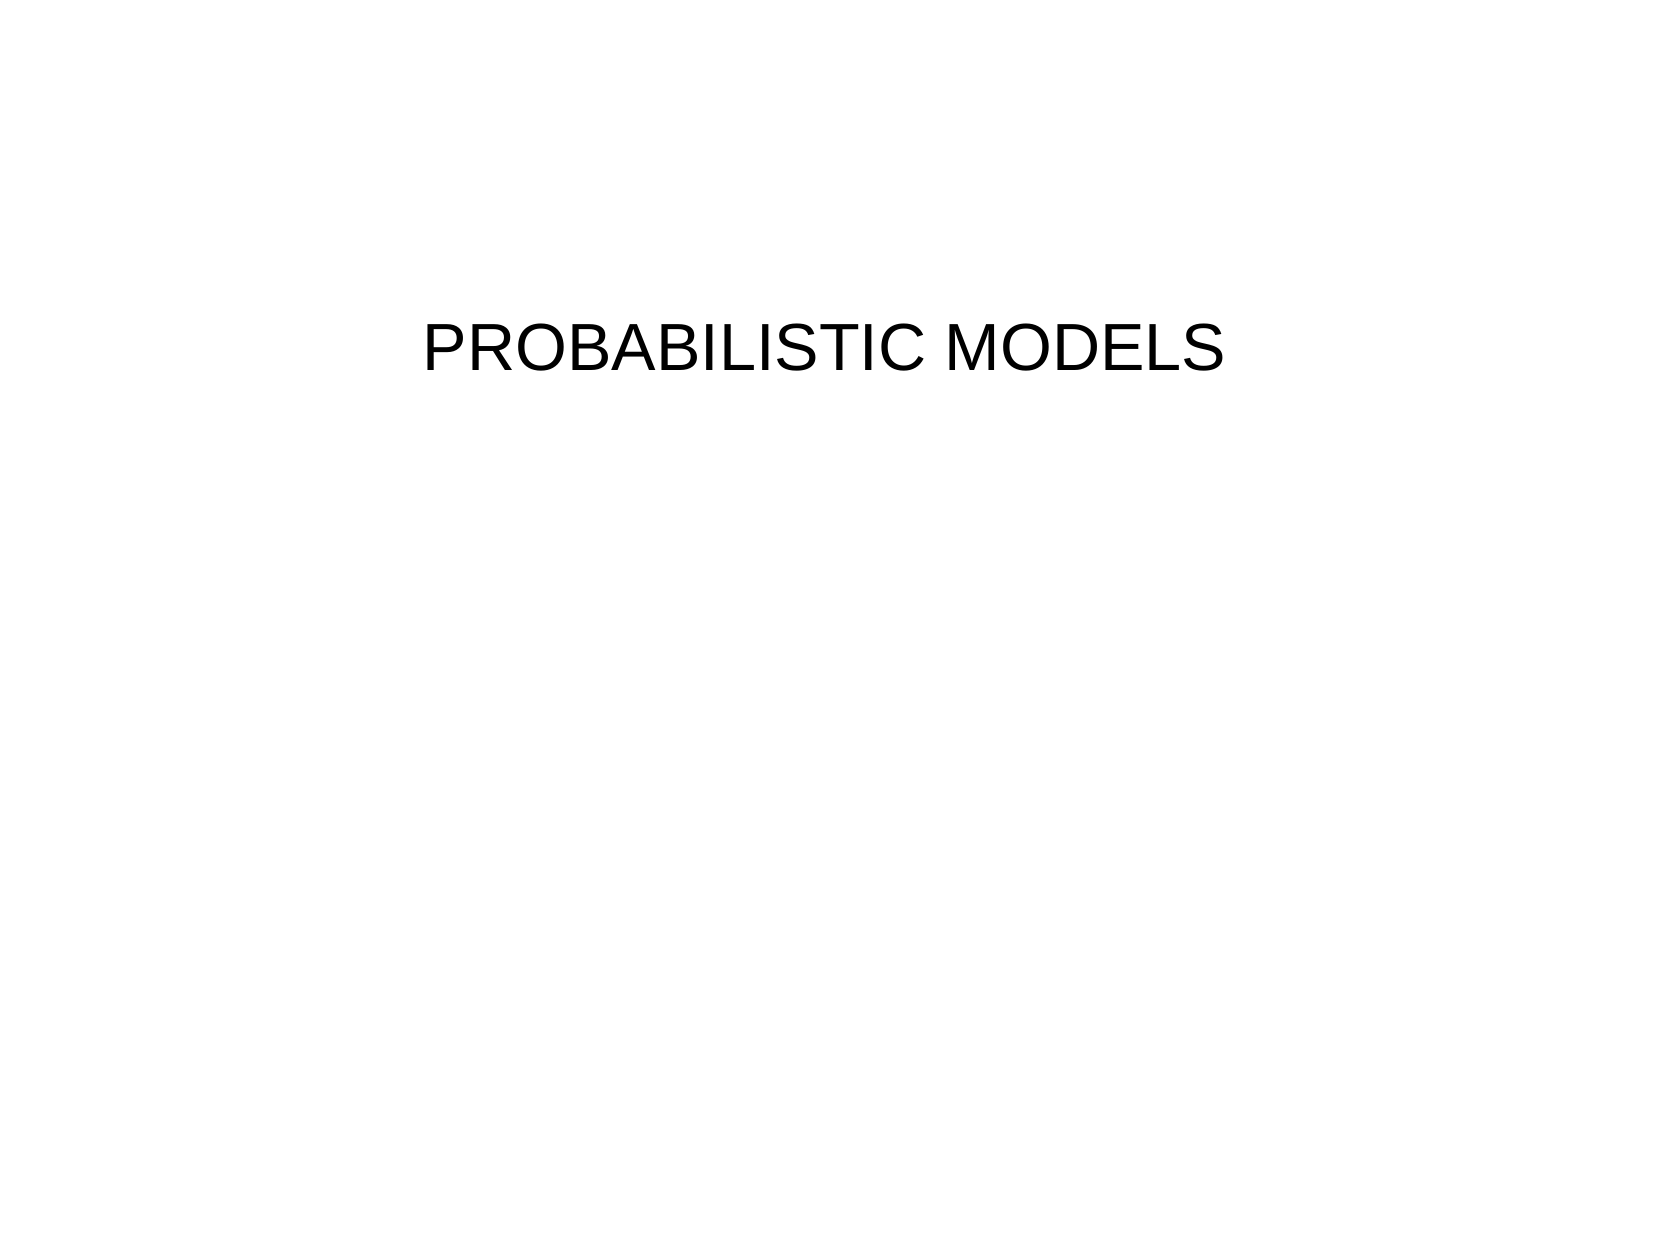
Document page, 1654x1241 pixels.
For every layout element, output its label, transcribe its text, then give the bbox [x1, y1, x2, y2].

subtitle PROBABILISTIC MODELS [37, 7, 1613, 1233]
